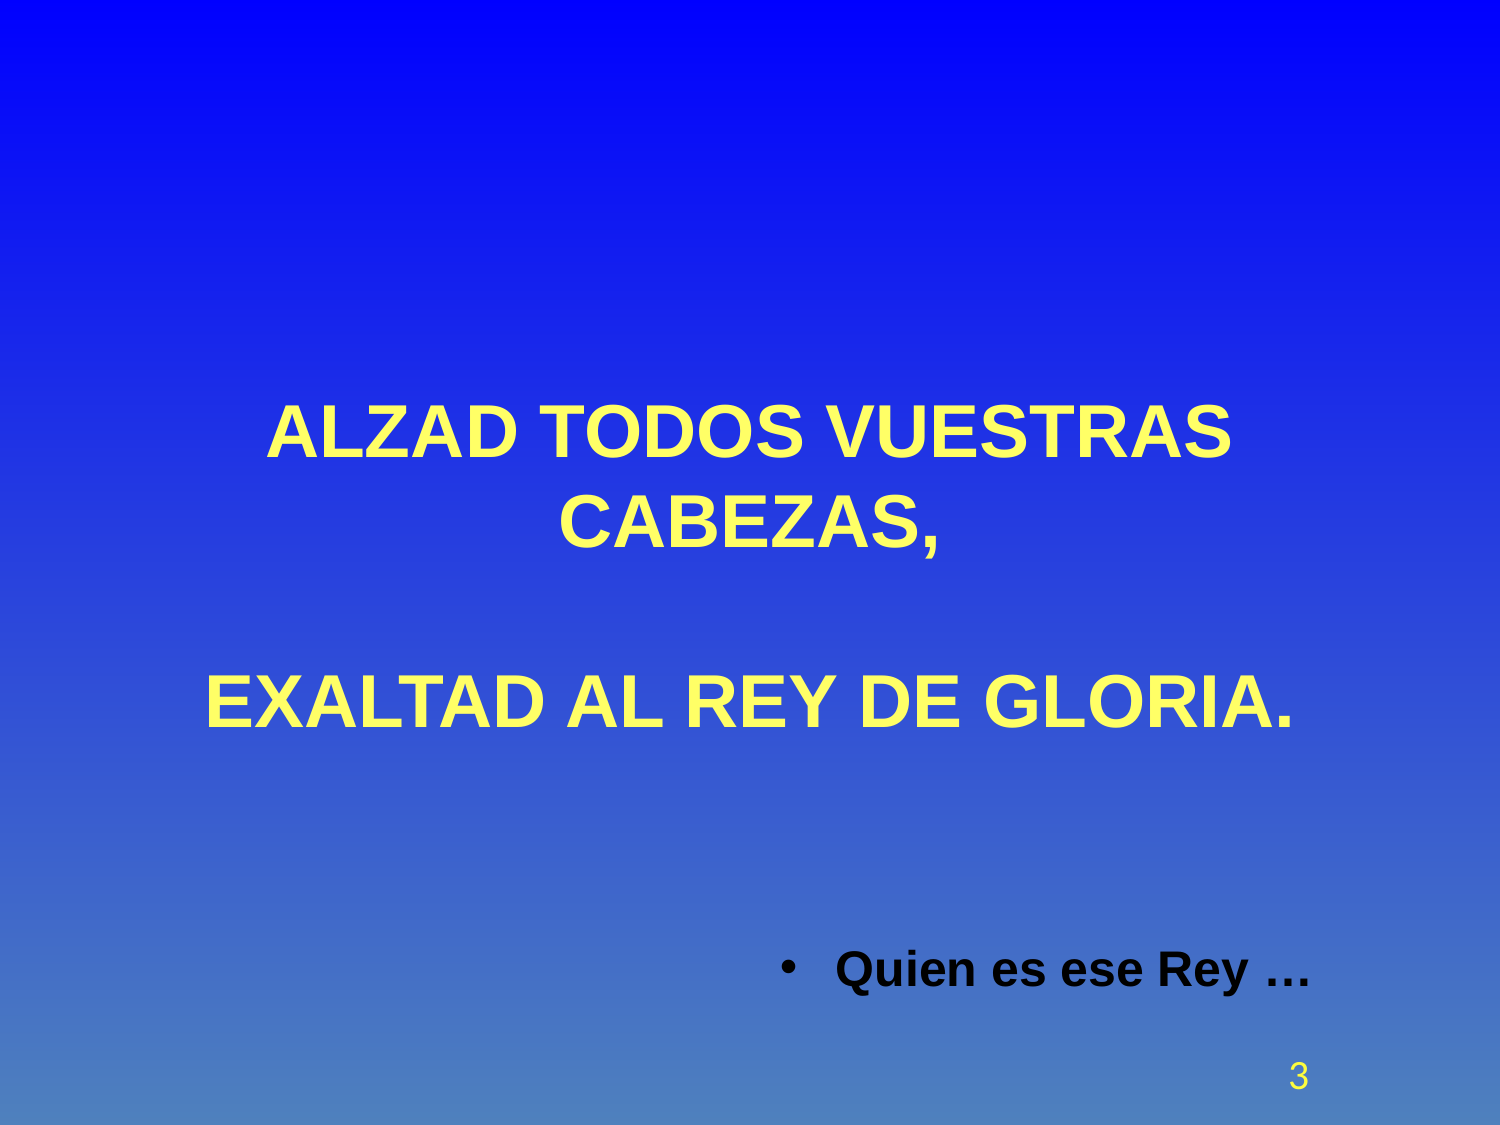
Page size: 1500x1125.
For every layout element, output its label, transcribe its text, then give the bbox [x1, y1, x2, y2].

title ALZAD TODOS VUESTRAS CABEZAS, EXALTAD AL REY DE GLORIA. [75, 468, 1426, 657]
text_box <número> [974, 1042, 1325, 1103]
text_box Quien es ese Rey … [616, 928, 1329, 1012]
